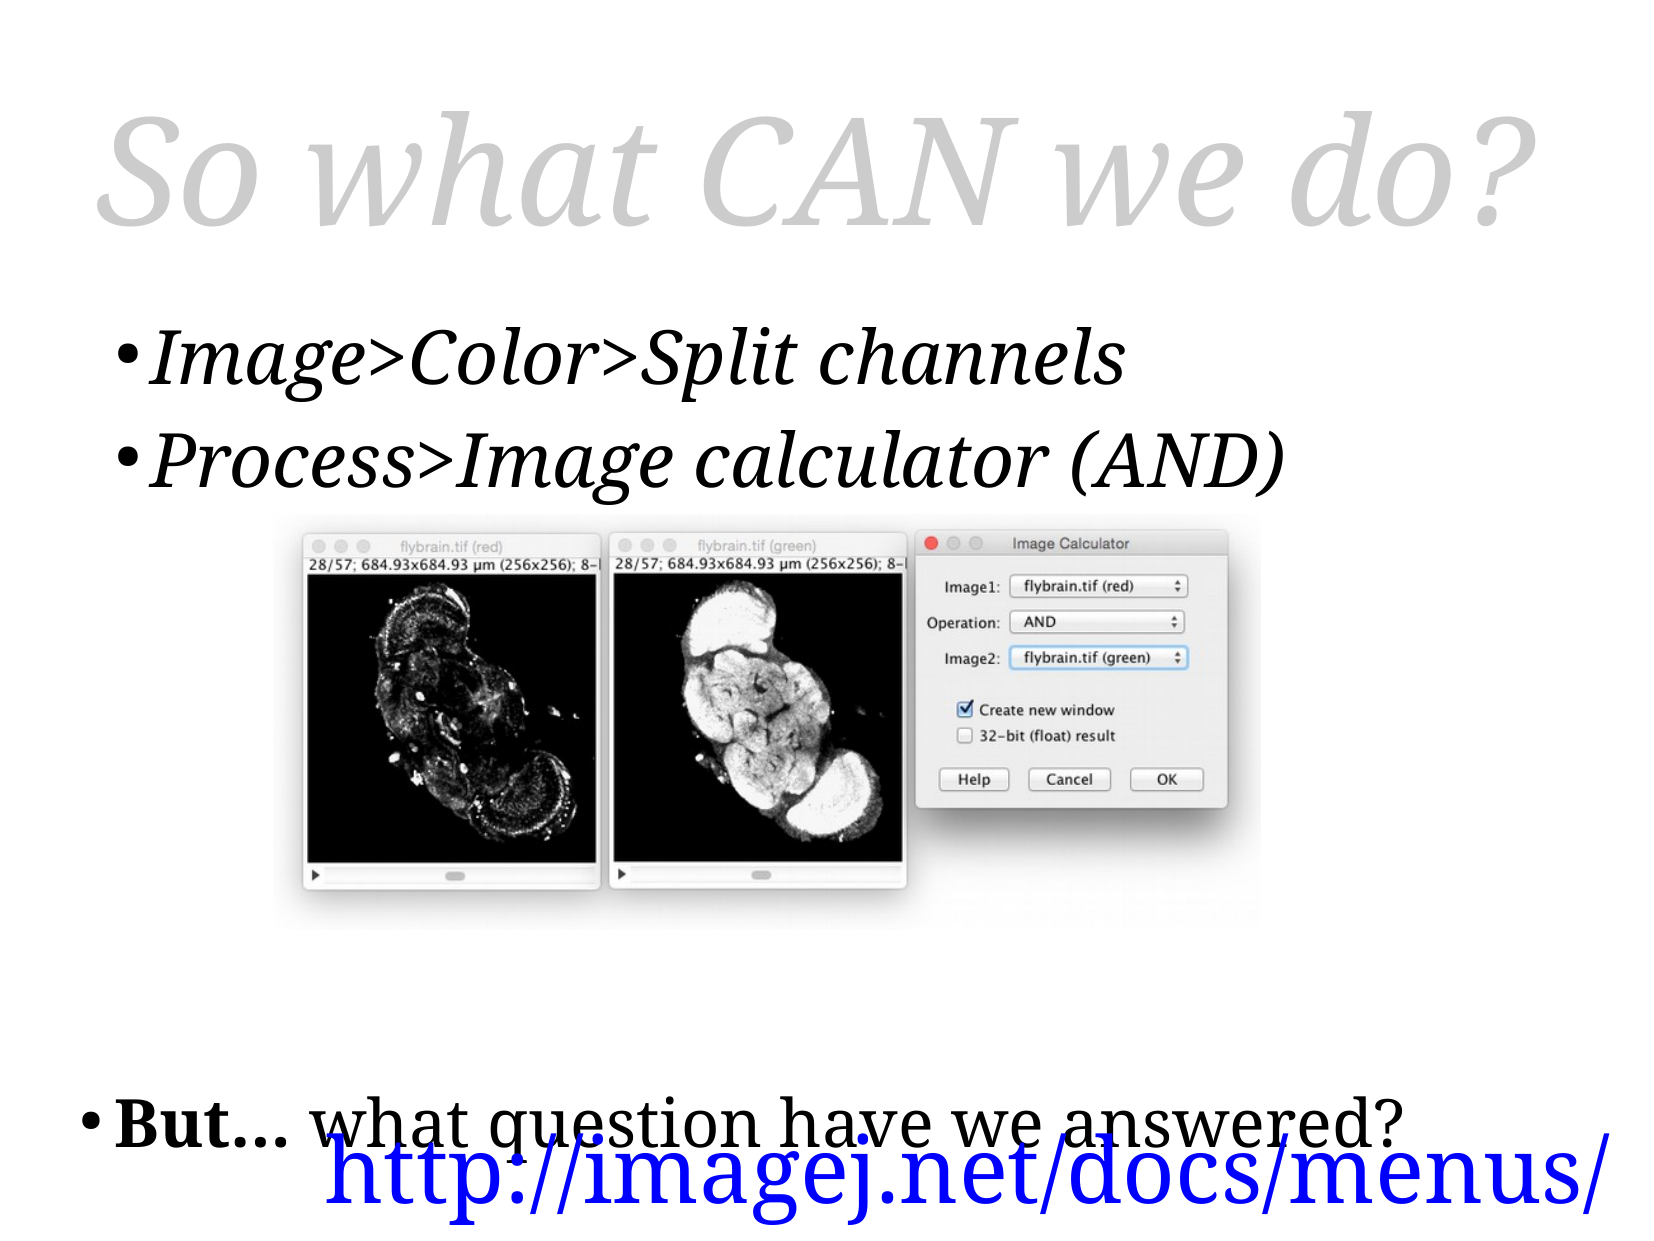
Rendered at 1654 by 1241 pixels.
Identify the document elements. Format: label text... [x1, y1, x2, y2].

text_box So what CAN we do? [81, 57, 1654, 239]
text_box Image>Color>Split channels Process>Image calculator (AND) But… what question have we answered? [64, 297, 1637, 1216]
text_box http://imagej.net/docs/menus/process.html [30, 1098, 1626, 1241]
